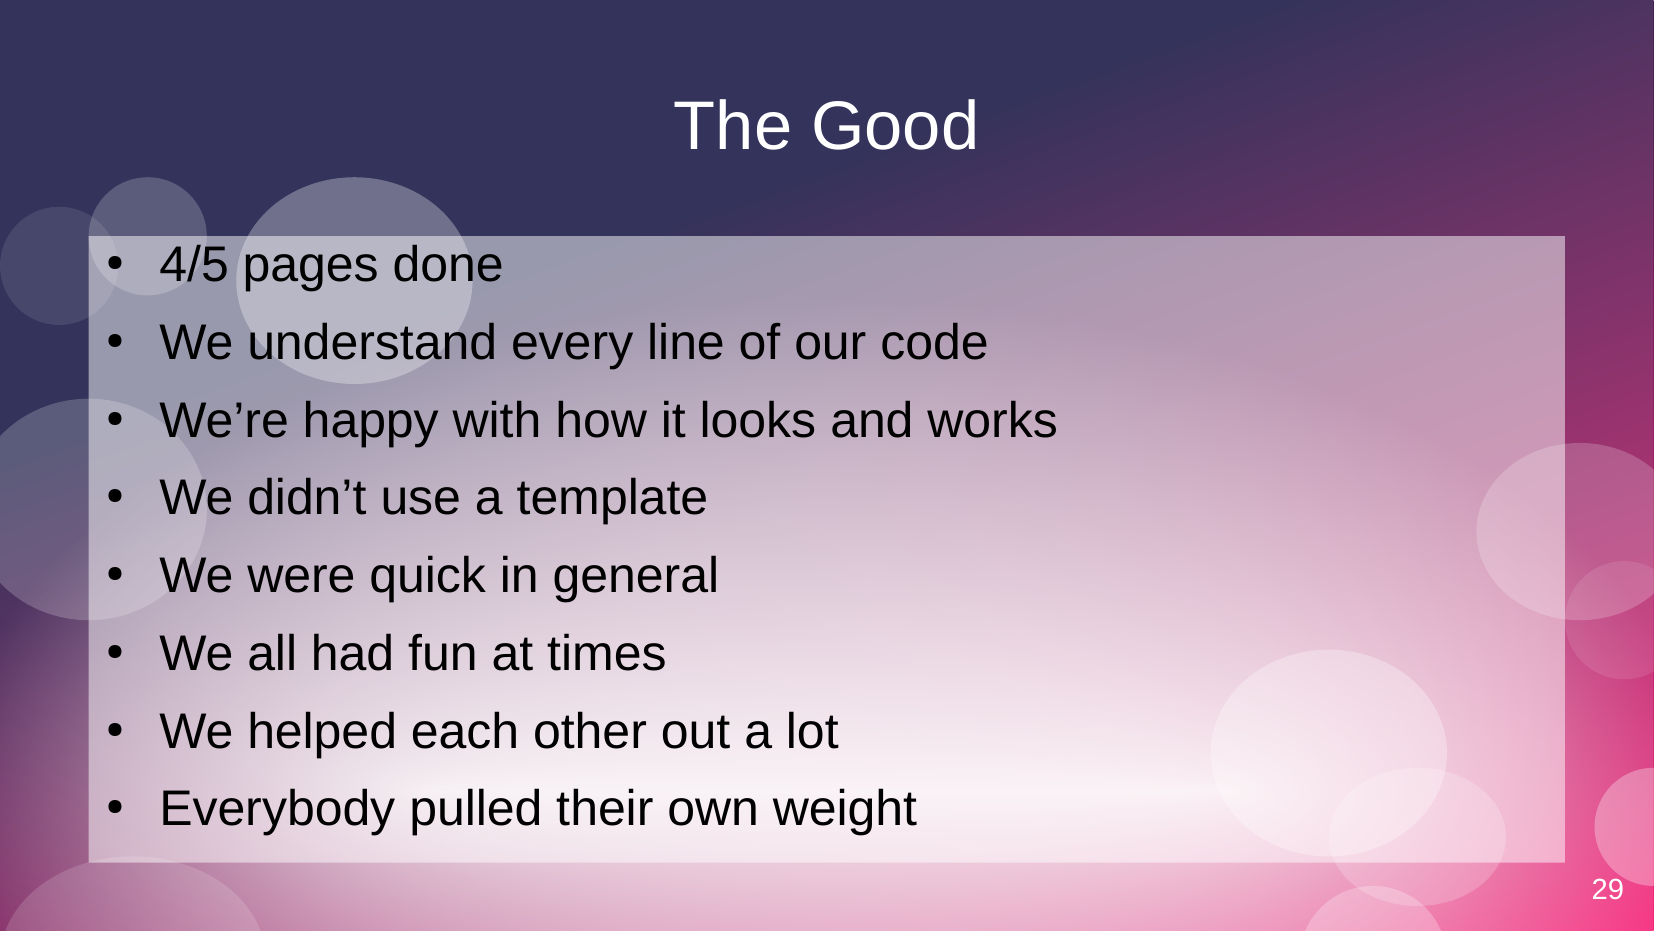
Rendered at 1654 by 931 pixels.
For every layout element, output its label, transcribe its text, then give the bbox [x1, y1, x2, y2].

list 4/5 pages done We understand every line of our code We’re happy with how it looks and works We didn’t use a template We were quick in general We all had fun at times We helped each other out a lot Everybody pulled their own weight [88, 236, 1565, 863]
title The Good [88, 44, 1565, 207]
